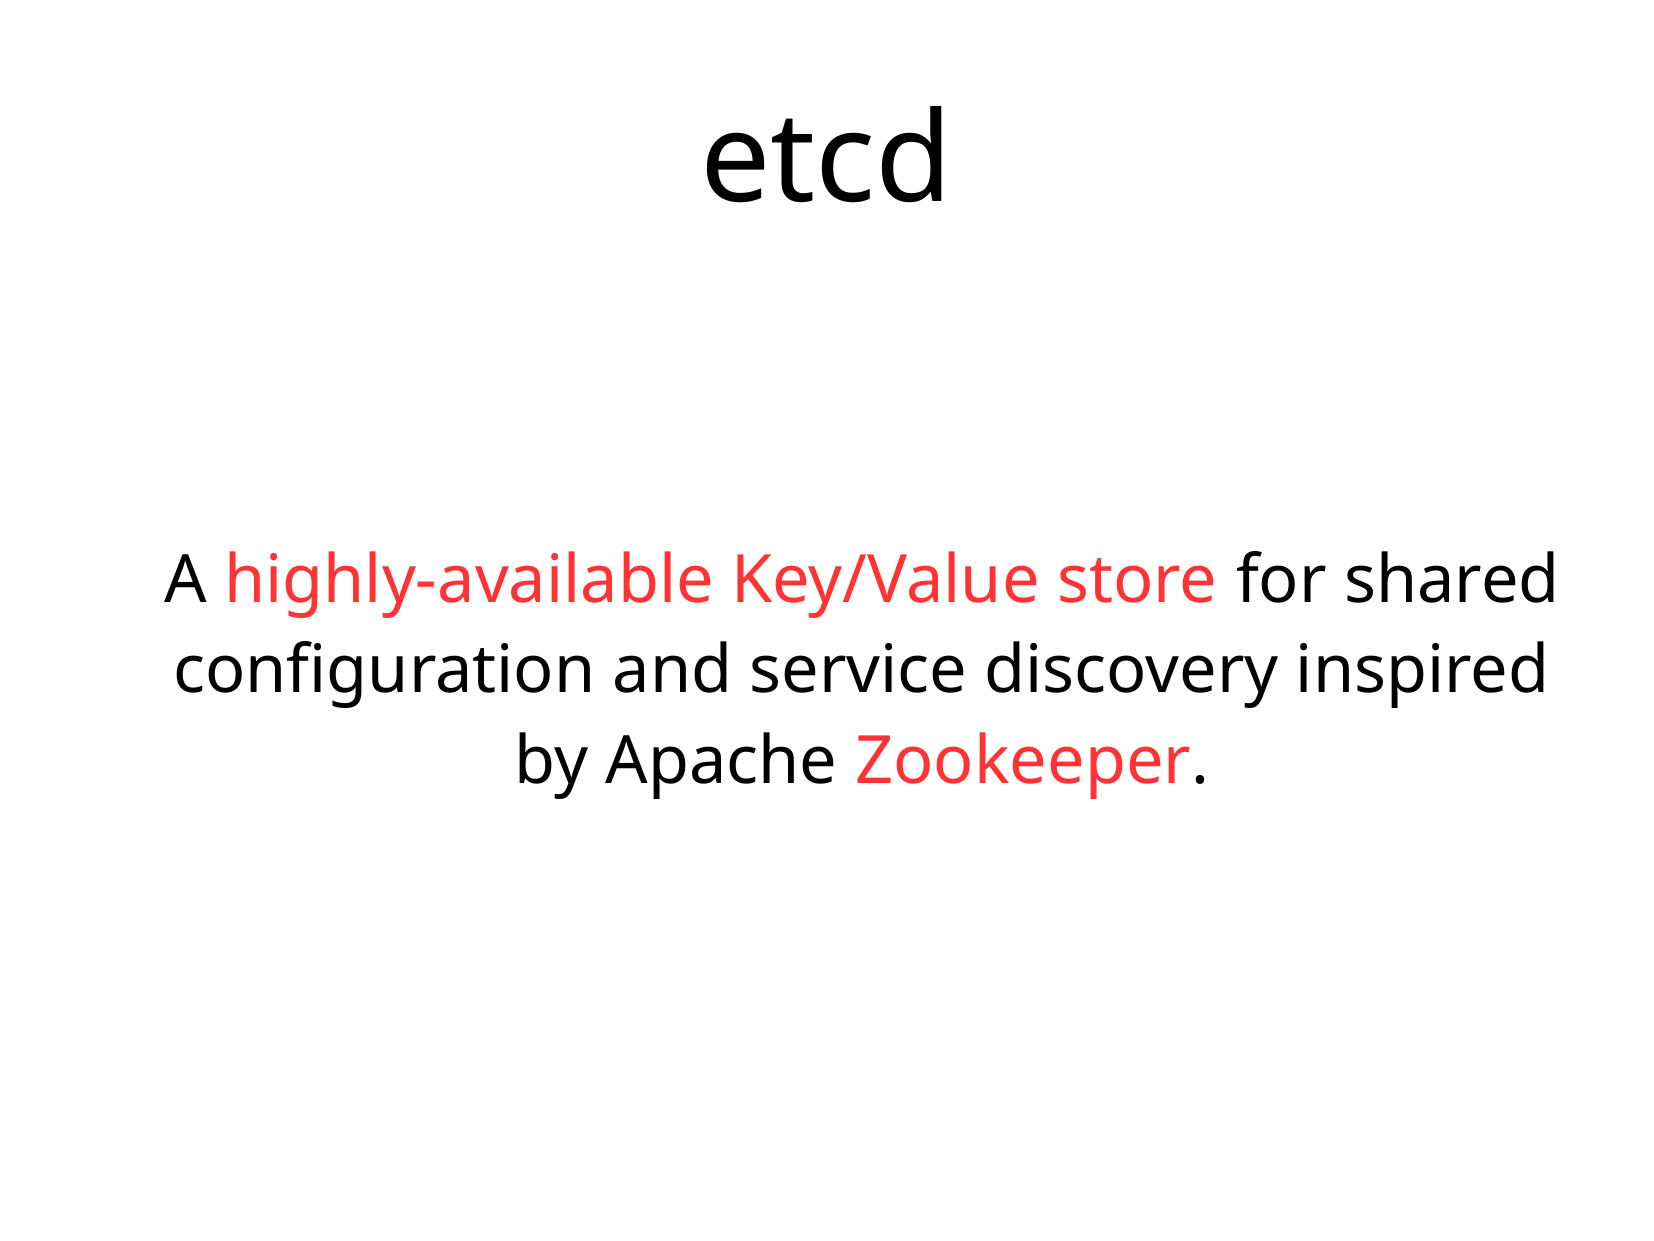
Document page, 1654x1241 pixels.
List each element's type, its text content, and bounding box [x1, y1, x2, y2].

title etcd [82, 49, 1571, 257]
list A highly-available Key/Value store for shared configuration and service discovery inspired by Apache Zookeeper. [82, 290, 1571, 1010]
